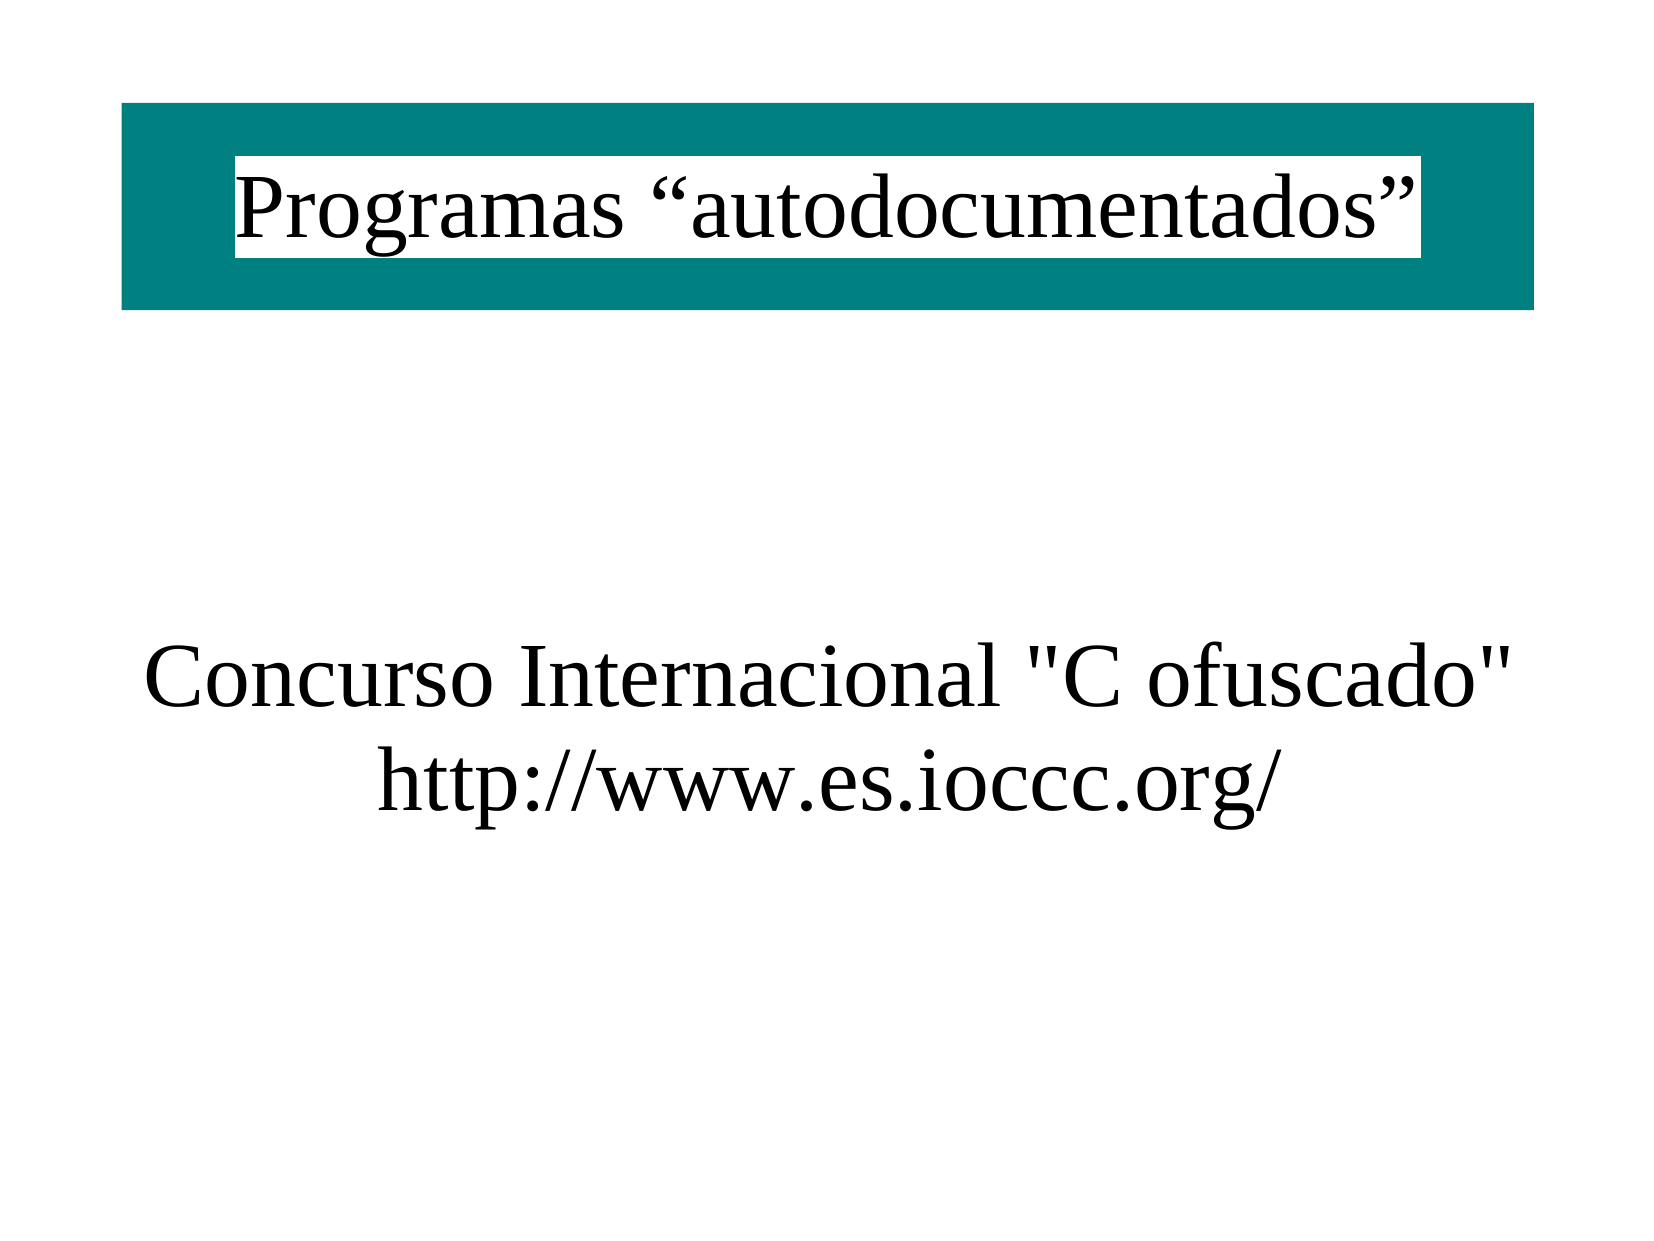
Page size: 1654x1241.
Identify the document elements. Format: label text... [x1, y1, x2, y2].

title Programas “autodocumentados” [121, 102, 1534, 311]
text_box Concurso Internacional "C ofuscado" http://www.es.ioccc.org/ [124, 622, 1537, 832]
